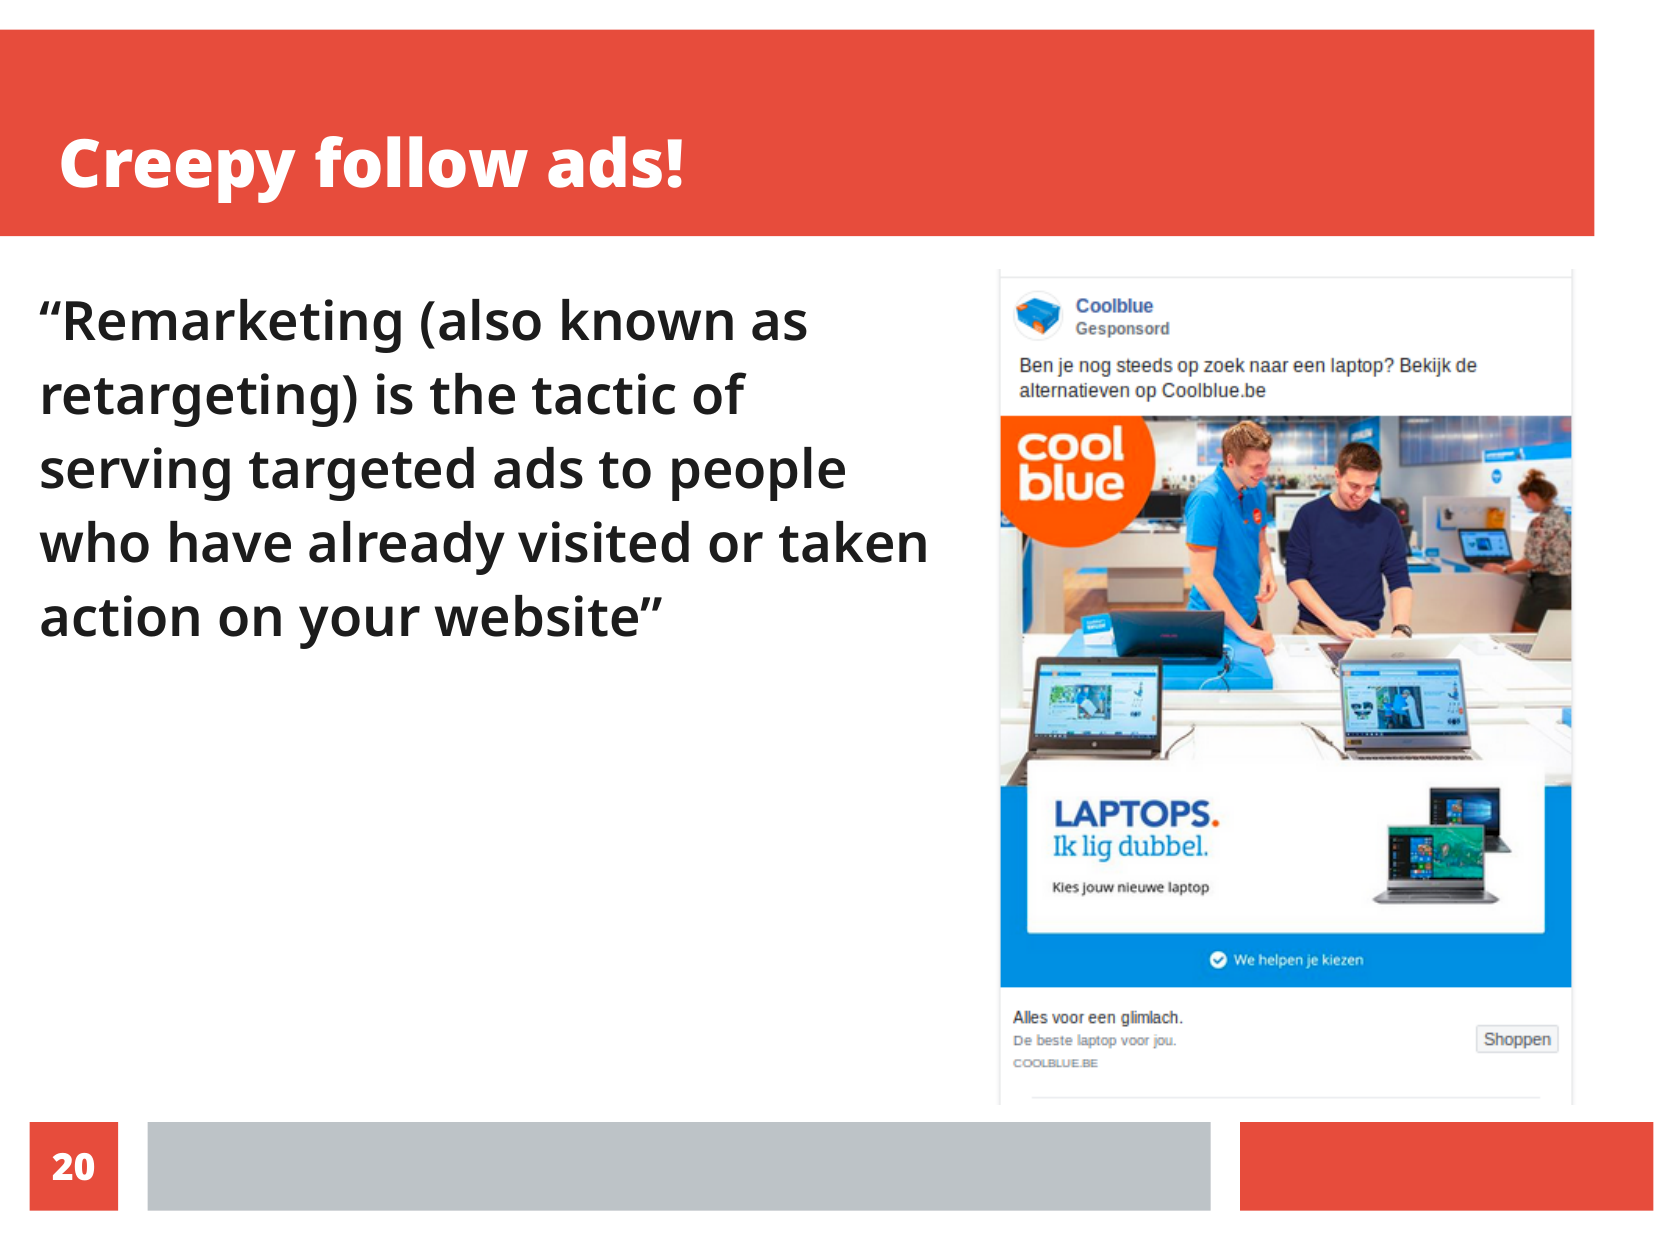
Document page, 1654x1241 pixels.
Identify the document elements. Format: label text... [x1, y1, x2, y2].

picture [990, 269, 1581, 1105]
list “Remarketing (also known as retargeting) is the tactic of serving targeted ads to people who have already visited or taken action on your website” [39, 282, 946, 1051]
title Creepy follow ads! [59, 59, 1595, 207]
